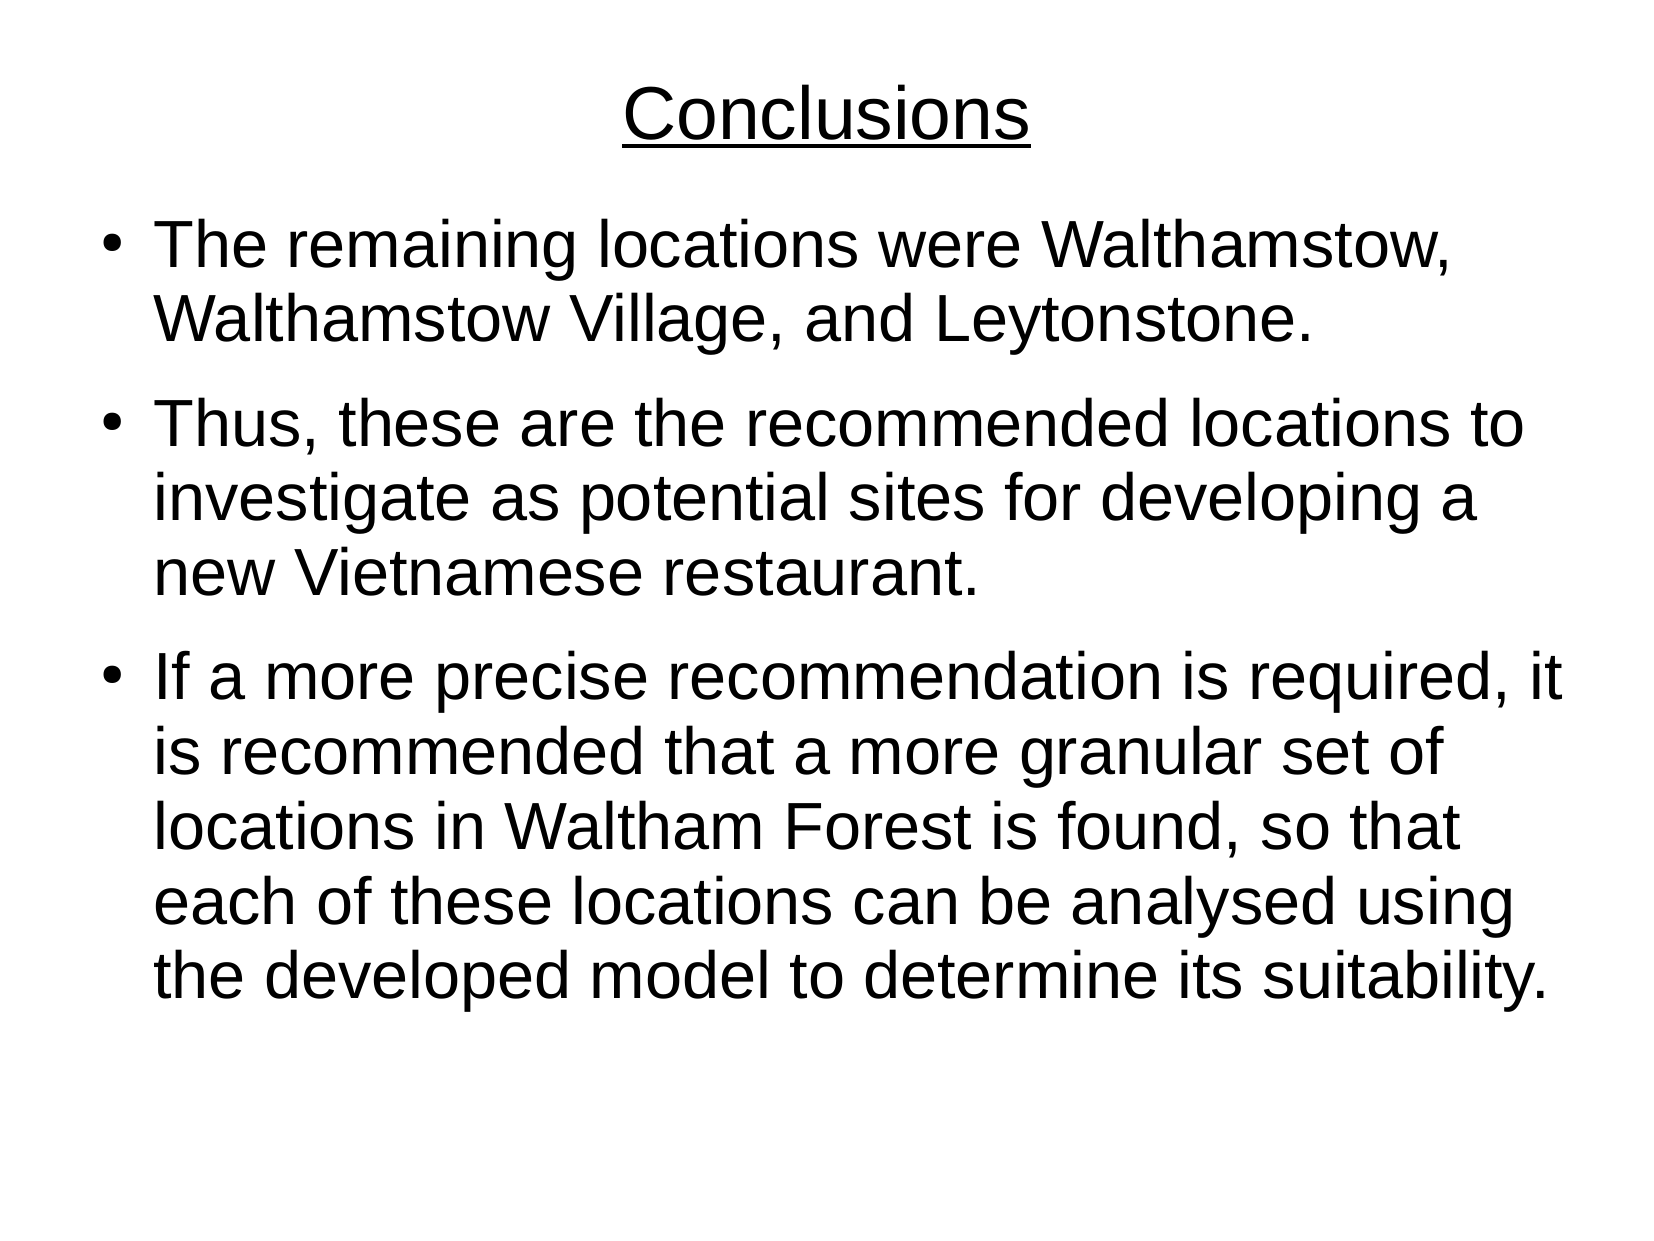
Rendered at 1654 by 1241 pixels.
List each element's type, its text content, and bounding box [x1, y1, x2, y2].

title Conclusions [82, 49, 1571, 178]
list The remaining locations were Walthamstow, Walthamstow Village, and Leytonstone. Thus, these are the recommended locations to investigate as potential sites for developing a new Vietnamese restaurant. If a more precise recommendation is required, it is recommended that a more granular set of locations in Waltham Forest is found, so that each of these locations can be analysed using the developed model to determine its suitability. [82, 206, 1571, 1109]
